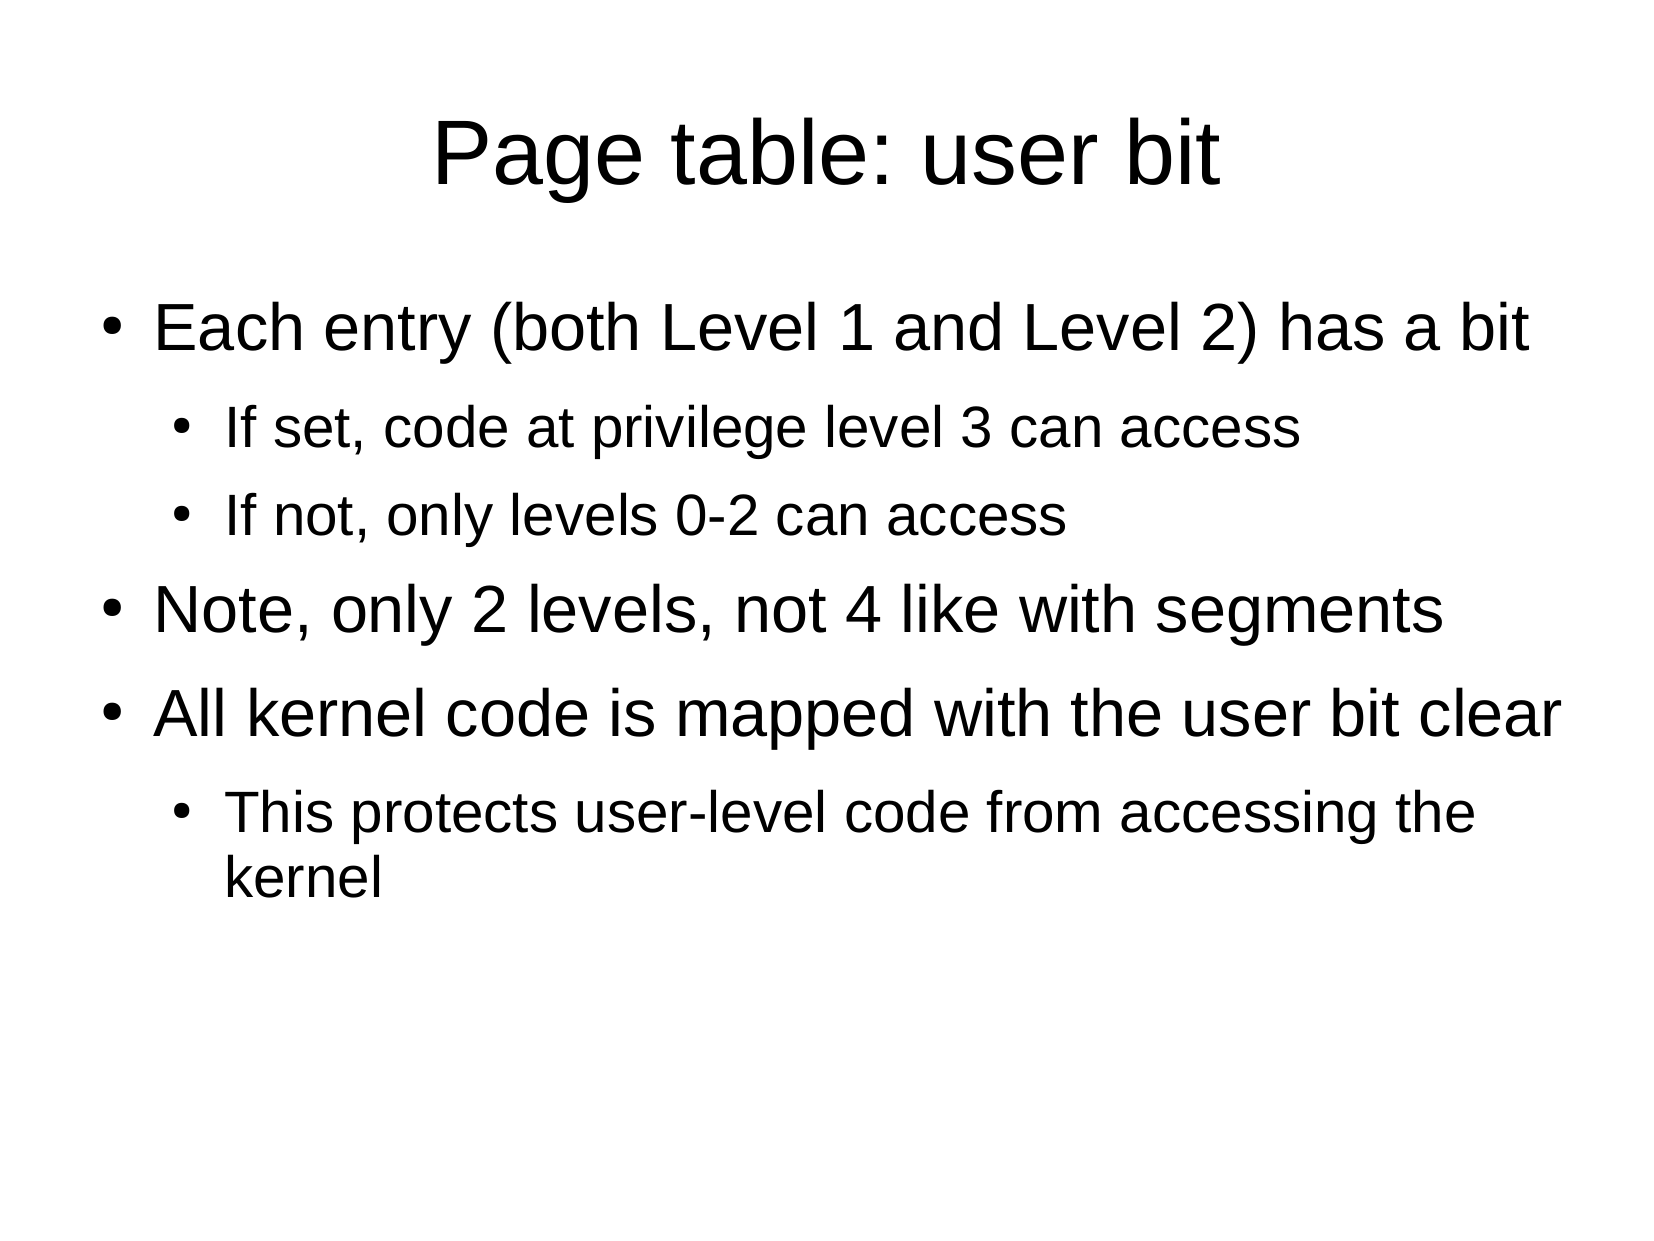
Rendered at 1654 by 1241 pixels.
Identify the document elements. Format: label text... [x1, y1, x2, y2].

title Page table: user bit [82, 49, 1571, 257]
list Each entry (both Level 1 and Level 2) has a bit If set, code at privilege level 3 can access If not, only levels 0-2 can access Note, only 2 levels, not 4 like with segments All kernel code is mapped with the user bit clear This protects user-level code from accessing the kernel [82, 290, 1571, 1010]
